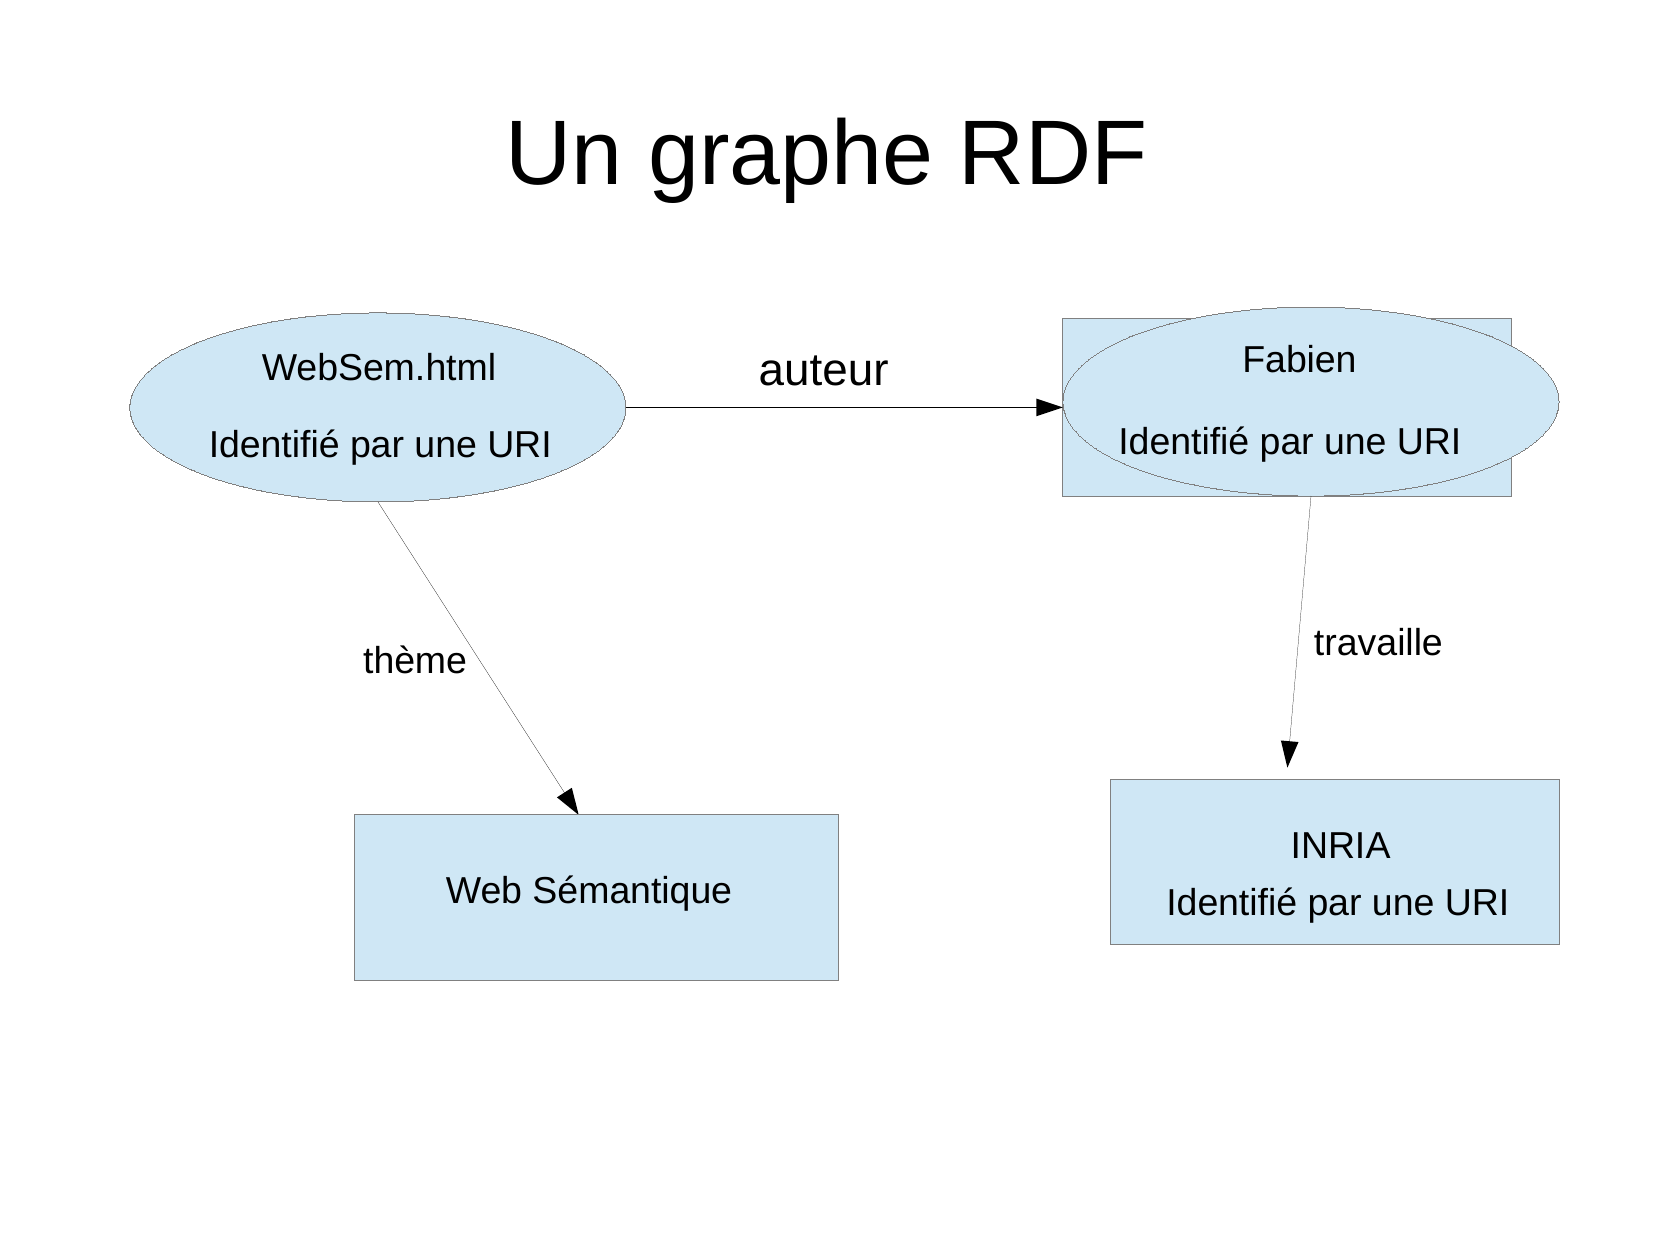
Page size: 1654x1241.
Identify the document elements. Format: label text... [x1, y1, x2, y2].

text_box [129, 312, 626, 471]
text_box [1110, 779, 1560, 945]
text_box Identifié par une URI [1103, 413, 1477, 471]
text_box [1062, 307, 1560, 497]
text_box travaille [1299, 614, 1458, 671]
title Un graphe RDF [82, 49, 1571, 257]
text_box WebSem.html [247, 338, 512, 396]
text_box Fabien [1227, 330, 1372, 388]
text_box thème [348, 631, 483, 689]
text_box [354, 814, 839, 981]
text_box auteur [744, 336, 904, 403]
text_box Identifié par une URI [194, 415, 567, 473]
text_box Web Sémantique [431, 862, 747, 920]
text_box INRIA [1275, 817, 1406, 874]
text_box [199, 473, 557, 502]
text_box Identifié par une URI [1151, 874, 1525, 931]
